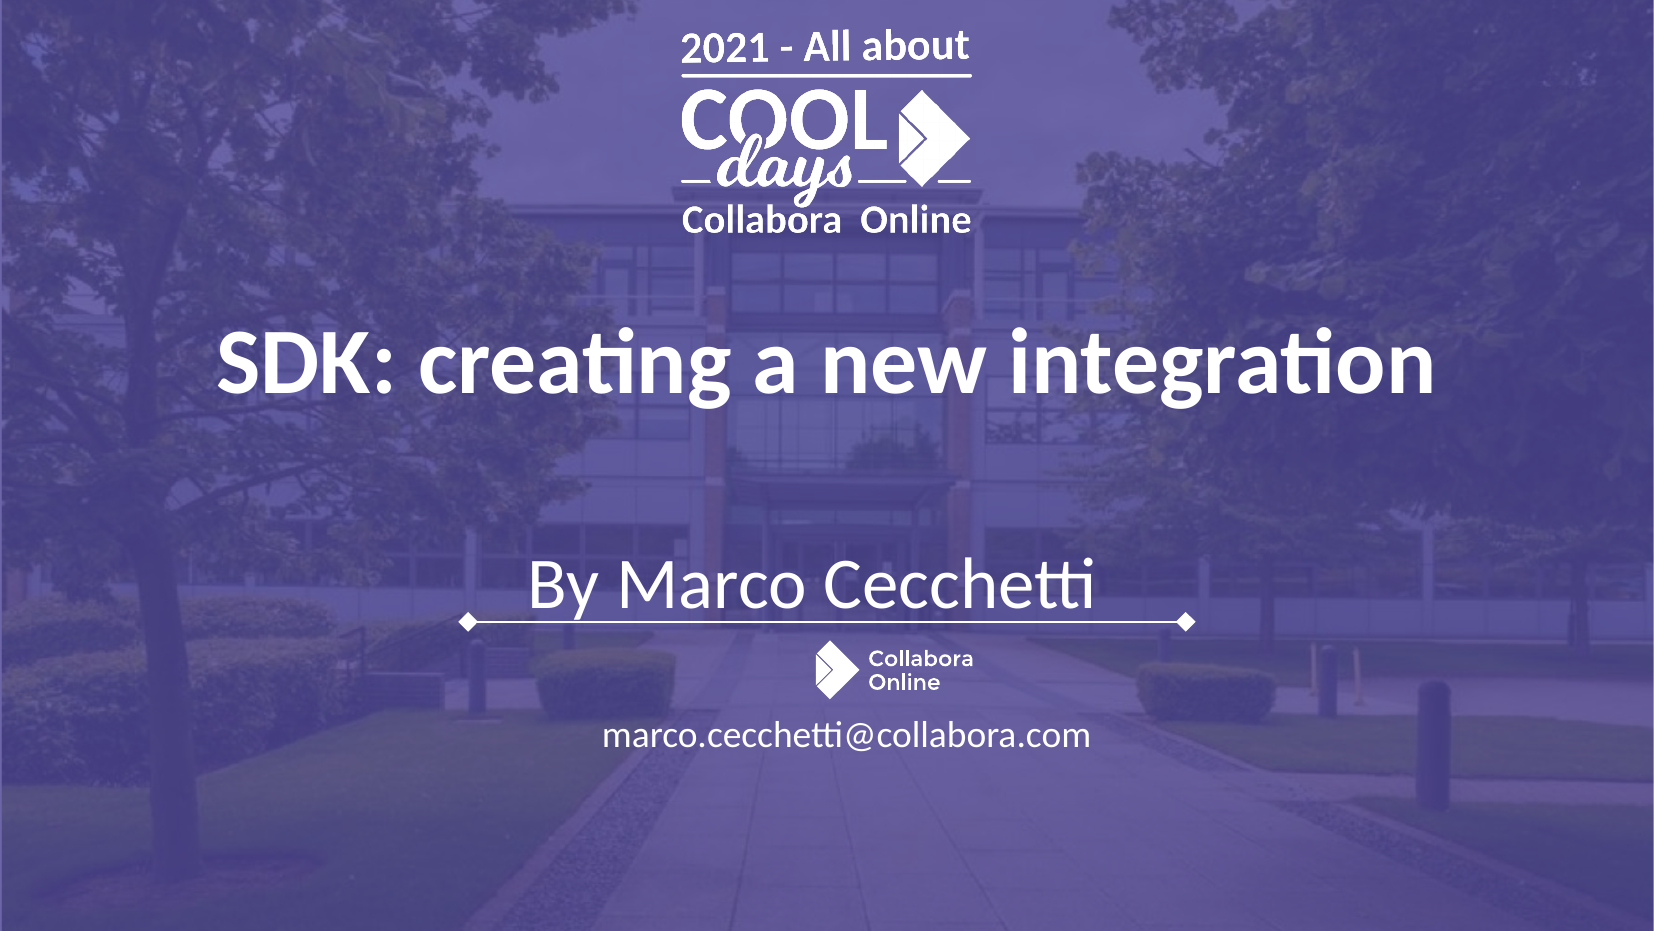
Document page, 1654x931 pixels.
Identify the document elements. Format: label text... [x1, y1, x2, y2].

text_box By Marco Cecchetti [452, 528, 1173, 725]
picture [0, 0, 1654, 931]
text_box marco.cecchetti@collabora.com [510, 711, 1107, 803]
title SDK: creating a new integration [141, 280, 1512, 437]
